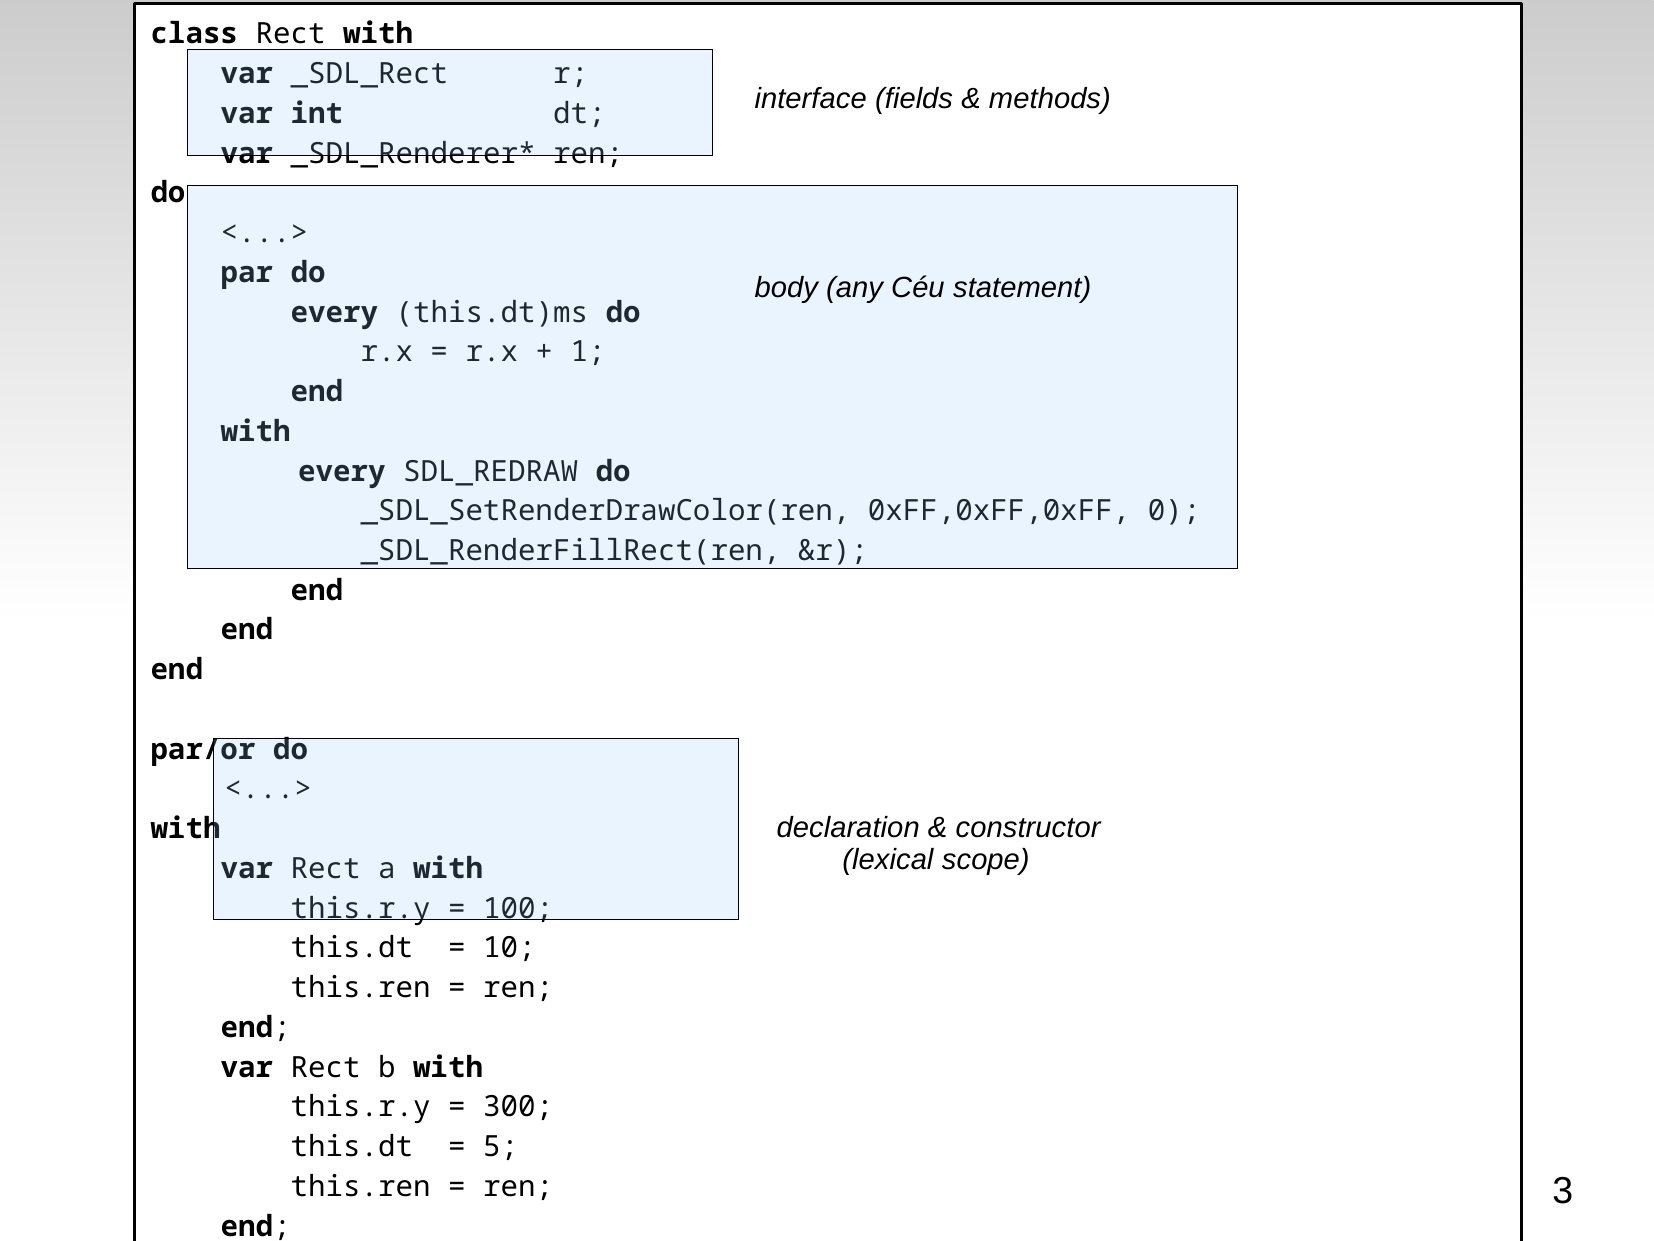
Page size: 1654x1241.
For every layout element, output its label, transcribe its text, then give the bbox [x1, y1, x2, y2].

text_box class Rect with var _SDL_Rect r; var int dt; var _SDL_Renderer* ren; do <...> par do every (this.dt)ms do r.x = r.x + 1; end with every SDL_REDRAW do _SDL_SetRenderDrawColor(ren, 0xFF,0xFF,0xFF, 0); _SDL_RenderFillRect(ren, &r); end end end par/or do <...> with var Rect a with this.r.y = 100; this.dt = 10; this.ren = ren; end; var Rect b with this.r.y = 300; this.dt = 5; this.ren = ren; end; await FOREVER; with await SDL_QUIT; end [134, 3, 1522, 1237]
text_box 3 [1537, 1162, 1588, 1220]
text_box [187, 185, 1238, 569]
text_box interface (fields & methods) [739, 75, 1127, 123]
text_box [213, 738, 739, 920]
text_box [187, 49, 713, 156]
text_box body (any Céu statement) [739, 263, 1107, 312]
text_box declaration & constructor (lexical scope) [761, 803, 1116, 884]
